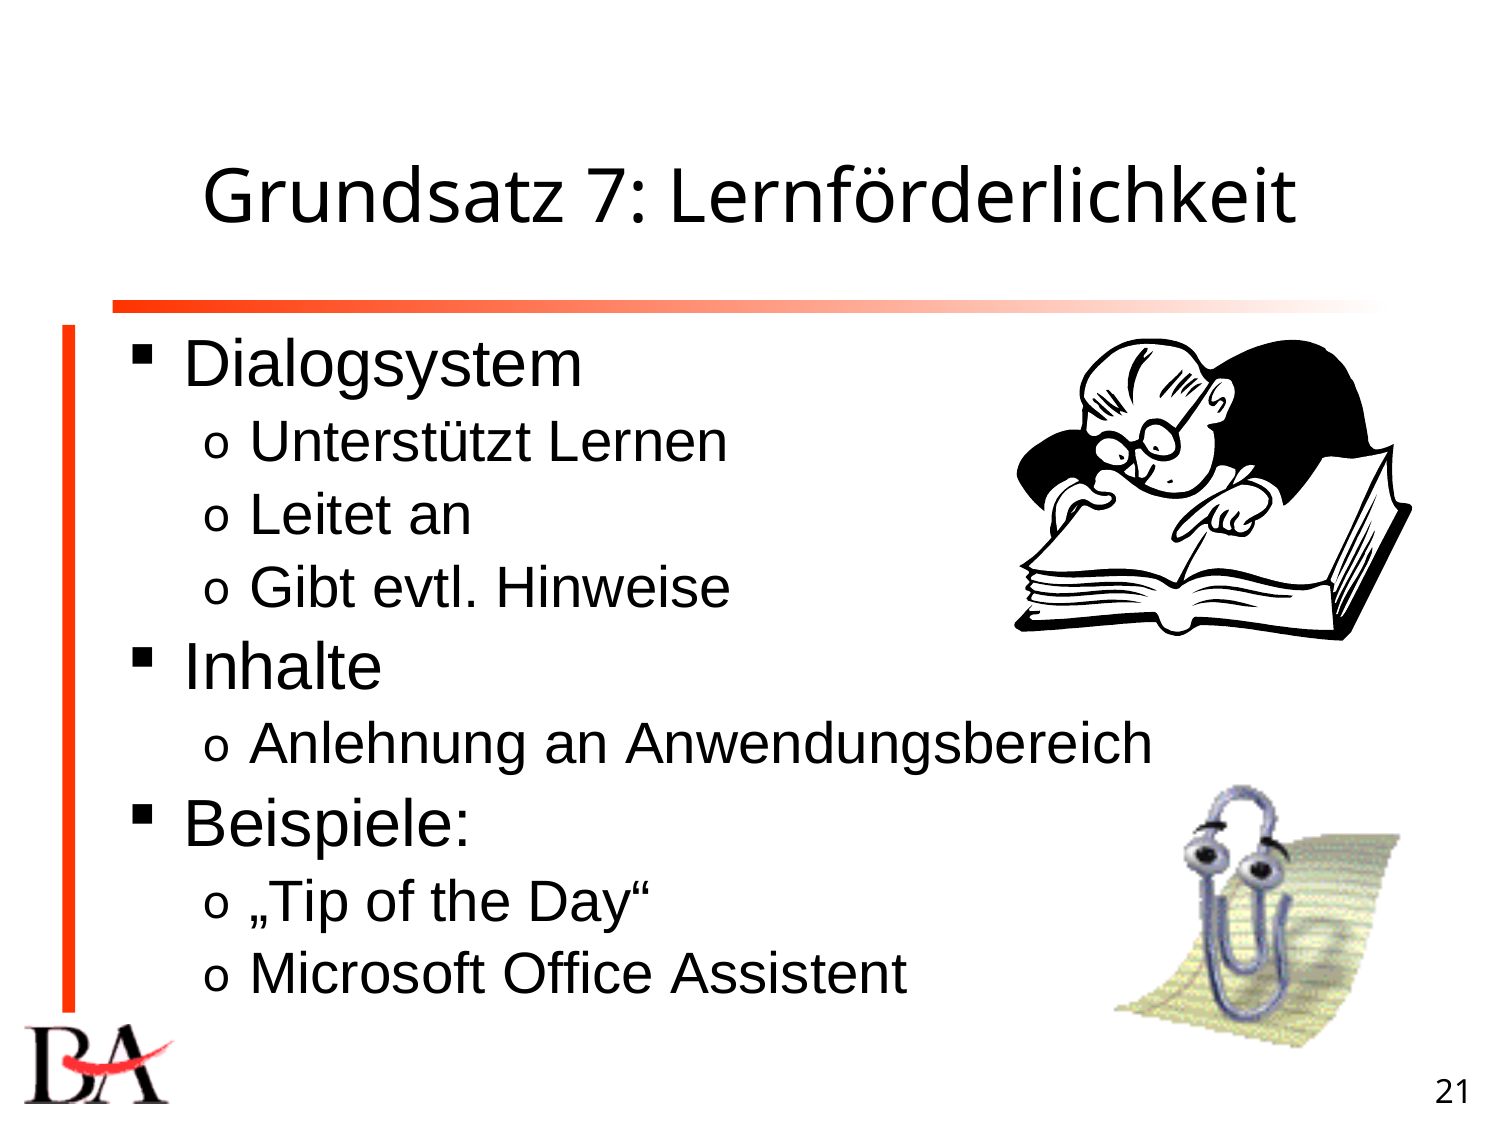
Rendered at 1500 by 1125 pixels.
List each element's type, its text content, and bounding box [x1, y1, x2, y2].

list Dialogsystem Unterstützt Lernen Leitet an Gibt evtl. Hinweise Inhalte Anlehnung an Anwendungsbereich Beispiele: „Tip of the Day“ Microsoft Office Assistent [112, 324, 1388, 1051]
chart [1100, 774, 1413, 1064]
picture [24, 1024, 175, 1104]
title Grundsatz 7: Lernförderlichkeit [112, 80, 1388, 308]
picture [1012, 337, 1415, 641]
